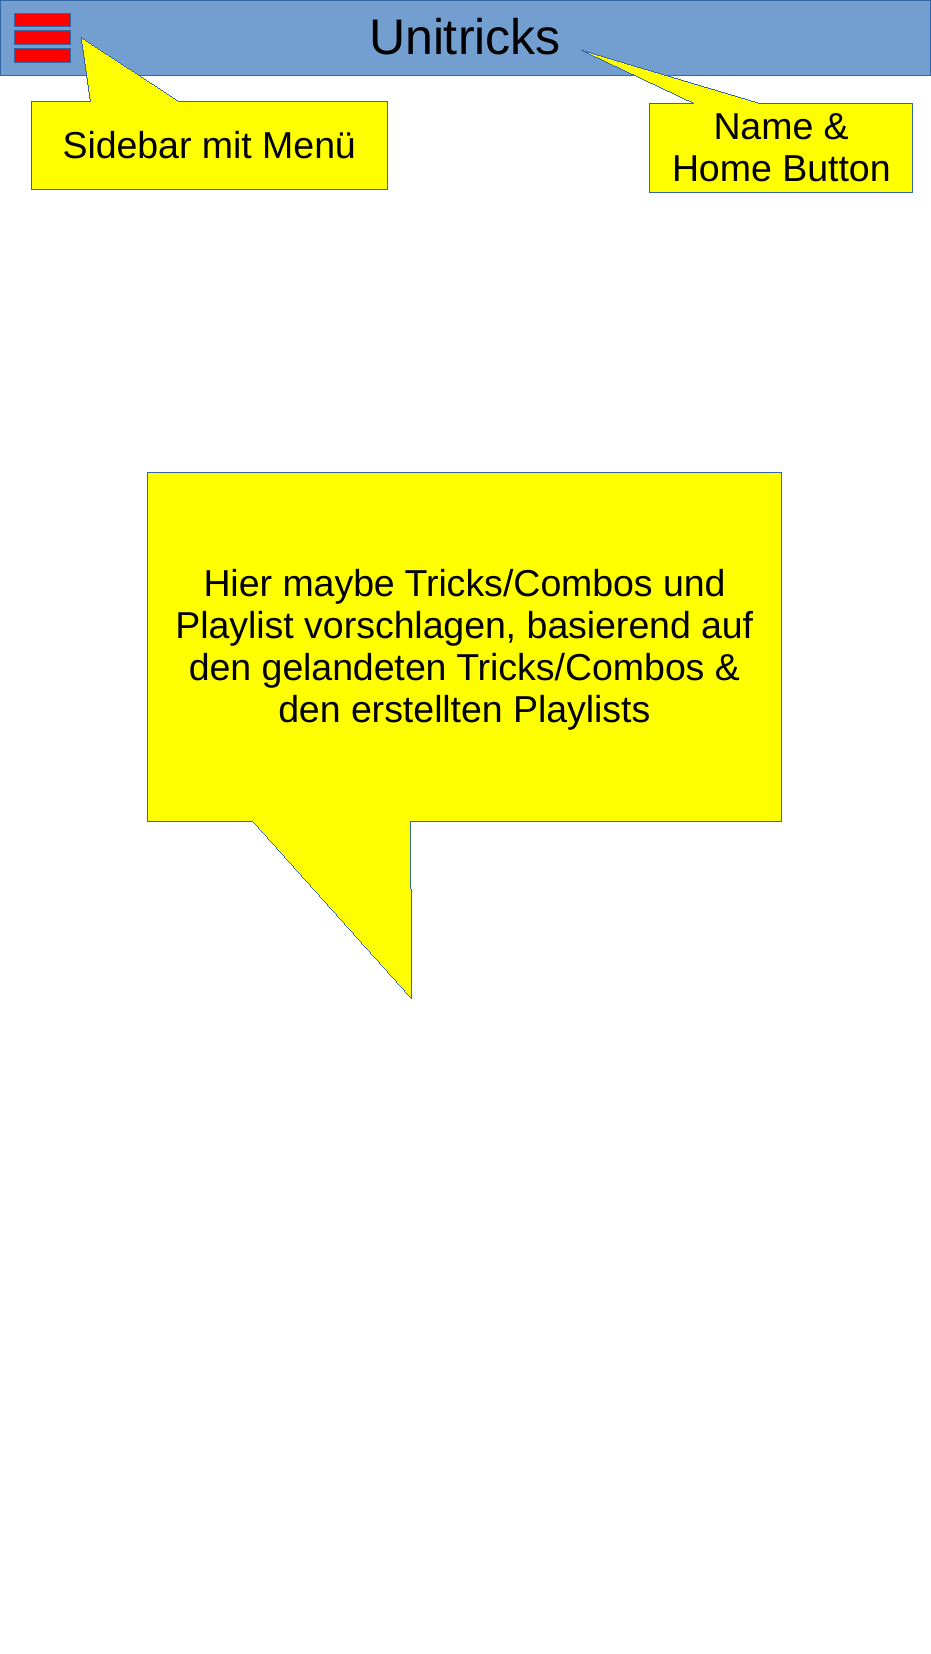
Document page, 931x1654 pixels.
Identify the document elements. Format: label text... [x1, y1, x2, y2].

text_box [14, 48, 71, 63]
text_box Name & Home Button [581, 50, 913, 193]
text_box Unitricks [0, 0, 931, 76]
text_box Sidebar mit Menü [31, 37, 388, 190]
text_box [14, 13, 71, 27]
text_box [14, 30, 71, 45]
text_box Hier maybe Tricks/Combos und Playlist vorschlagen, basierend auf den gelandeten Tricks/Combos & den erstellten Playlists [147, 472, 782, 999]
